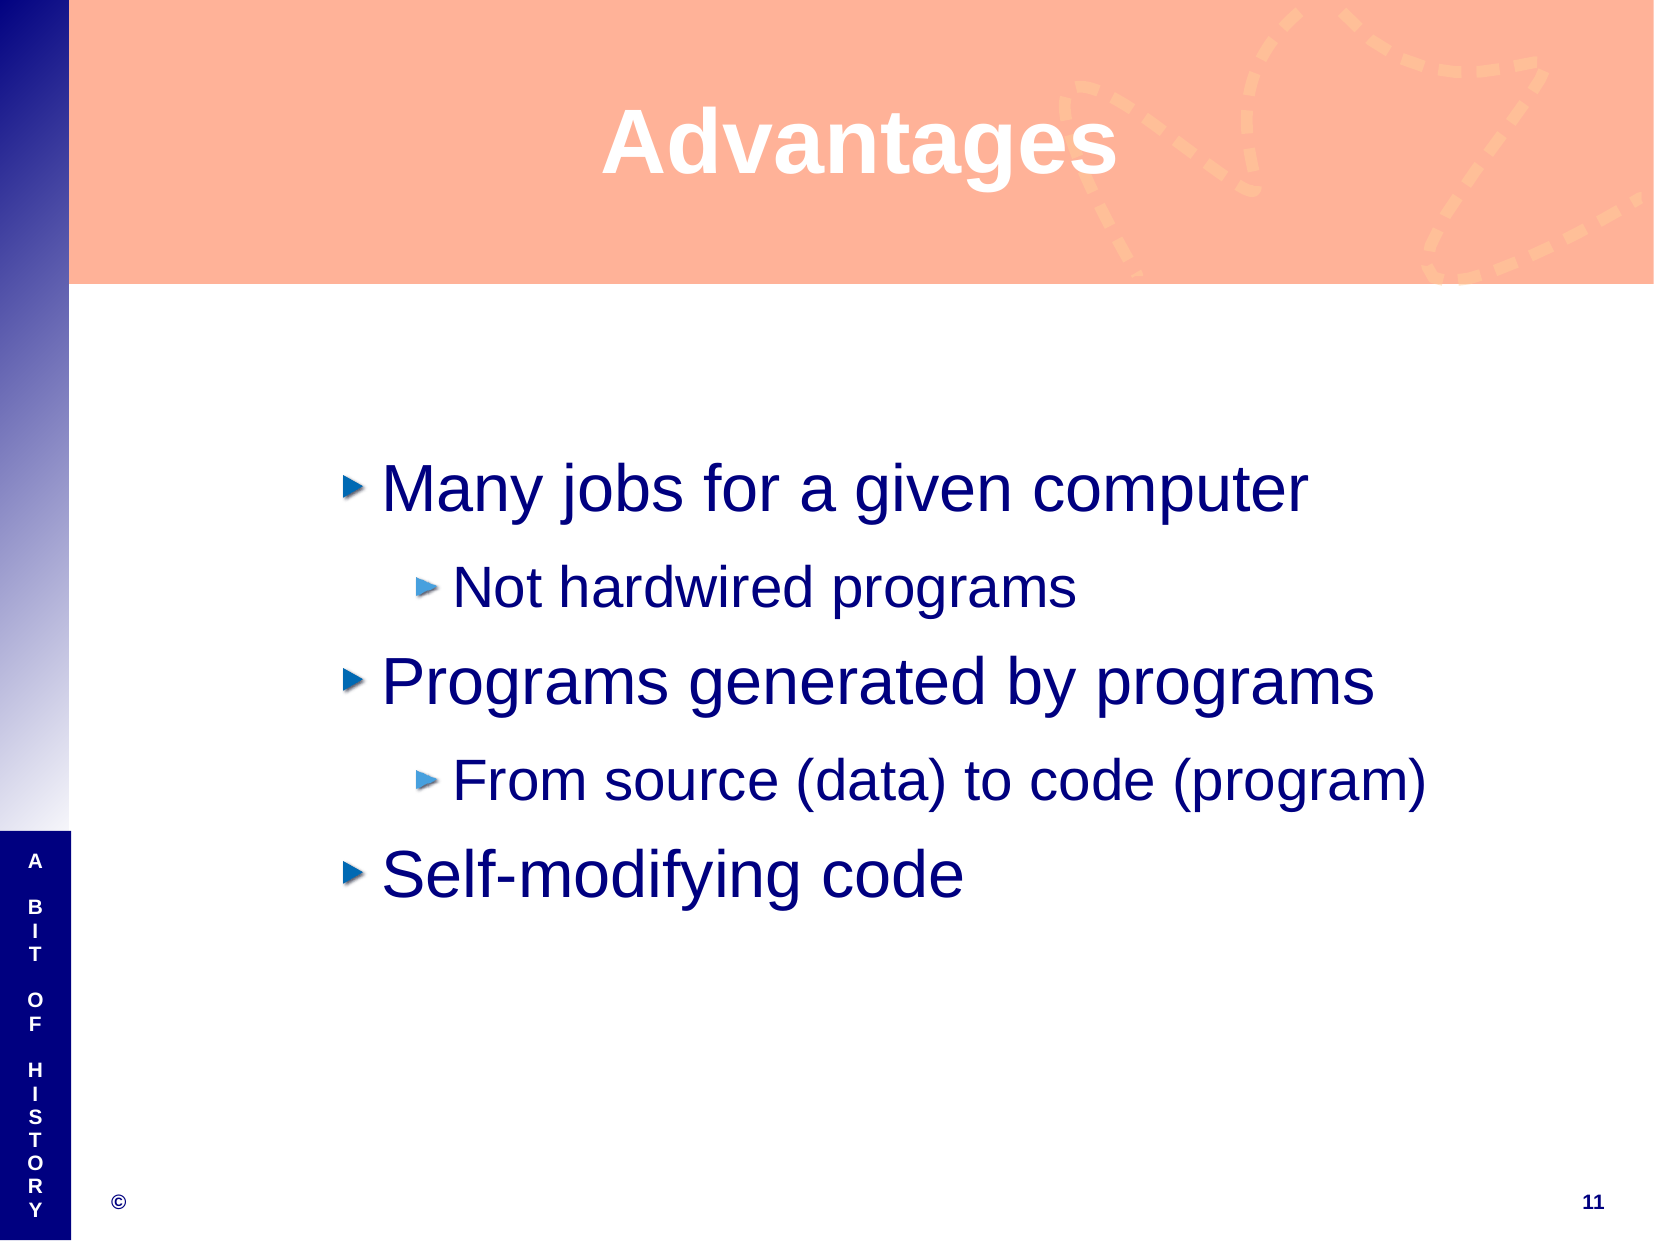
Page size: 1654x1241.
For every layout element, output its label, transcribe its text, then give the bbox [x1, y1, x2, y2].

text_box A B I T O F H I S T O R Y [0, 830, 71, 1241]
title Advantages [104, 37, 1617, 246]
list Many jobs for a given computer Not hardwired programs Programs generated by programs From source (data) to code (program) Self-modifying code [310, 451, 1492, 979]
